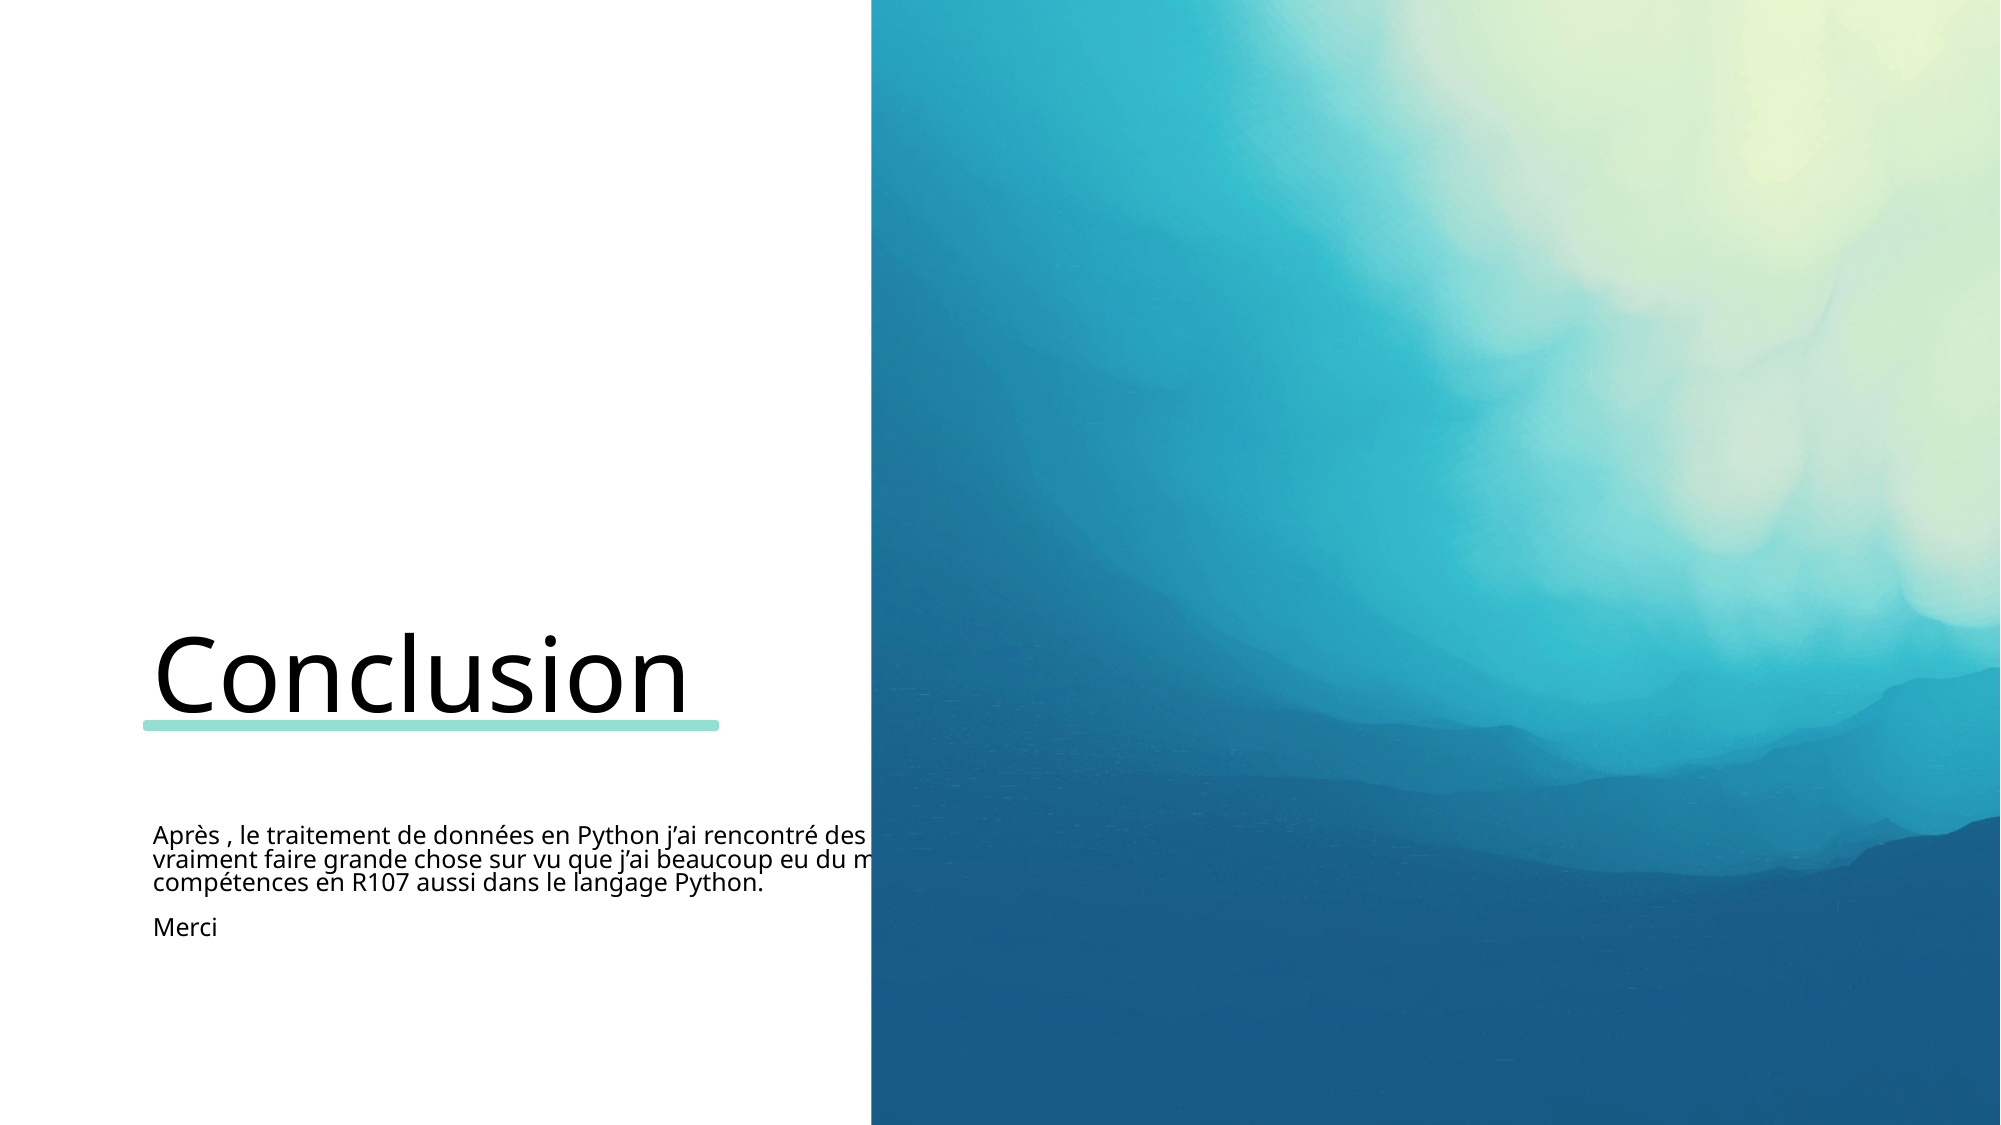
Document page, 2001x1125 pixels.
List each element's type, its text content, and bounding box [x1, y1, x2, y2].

title Conclusion [146, 104, 759, 691]
text_box [0, 0, 871, 1125]
picture [871, 0, 2000, 1125]
list Après , le traitement de données en Python j’ai rencontré des problèmes que je n’ai pas pu régler notamment le fichier Excel que j’ai pas pu vraiment faire grande chose sur vu que j’ai beaucoup eu du mal même avec le TP1 concernent le fichier Excel et par manque aussi de compétences en R107 aussi dans le langage Python. Merci [146, 760, 759, 1019]
